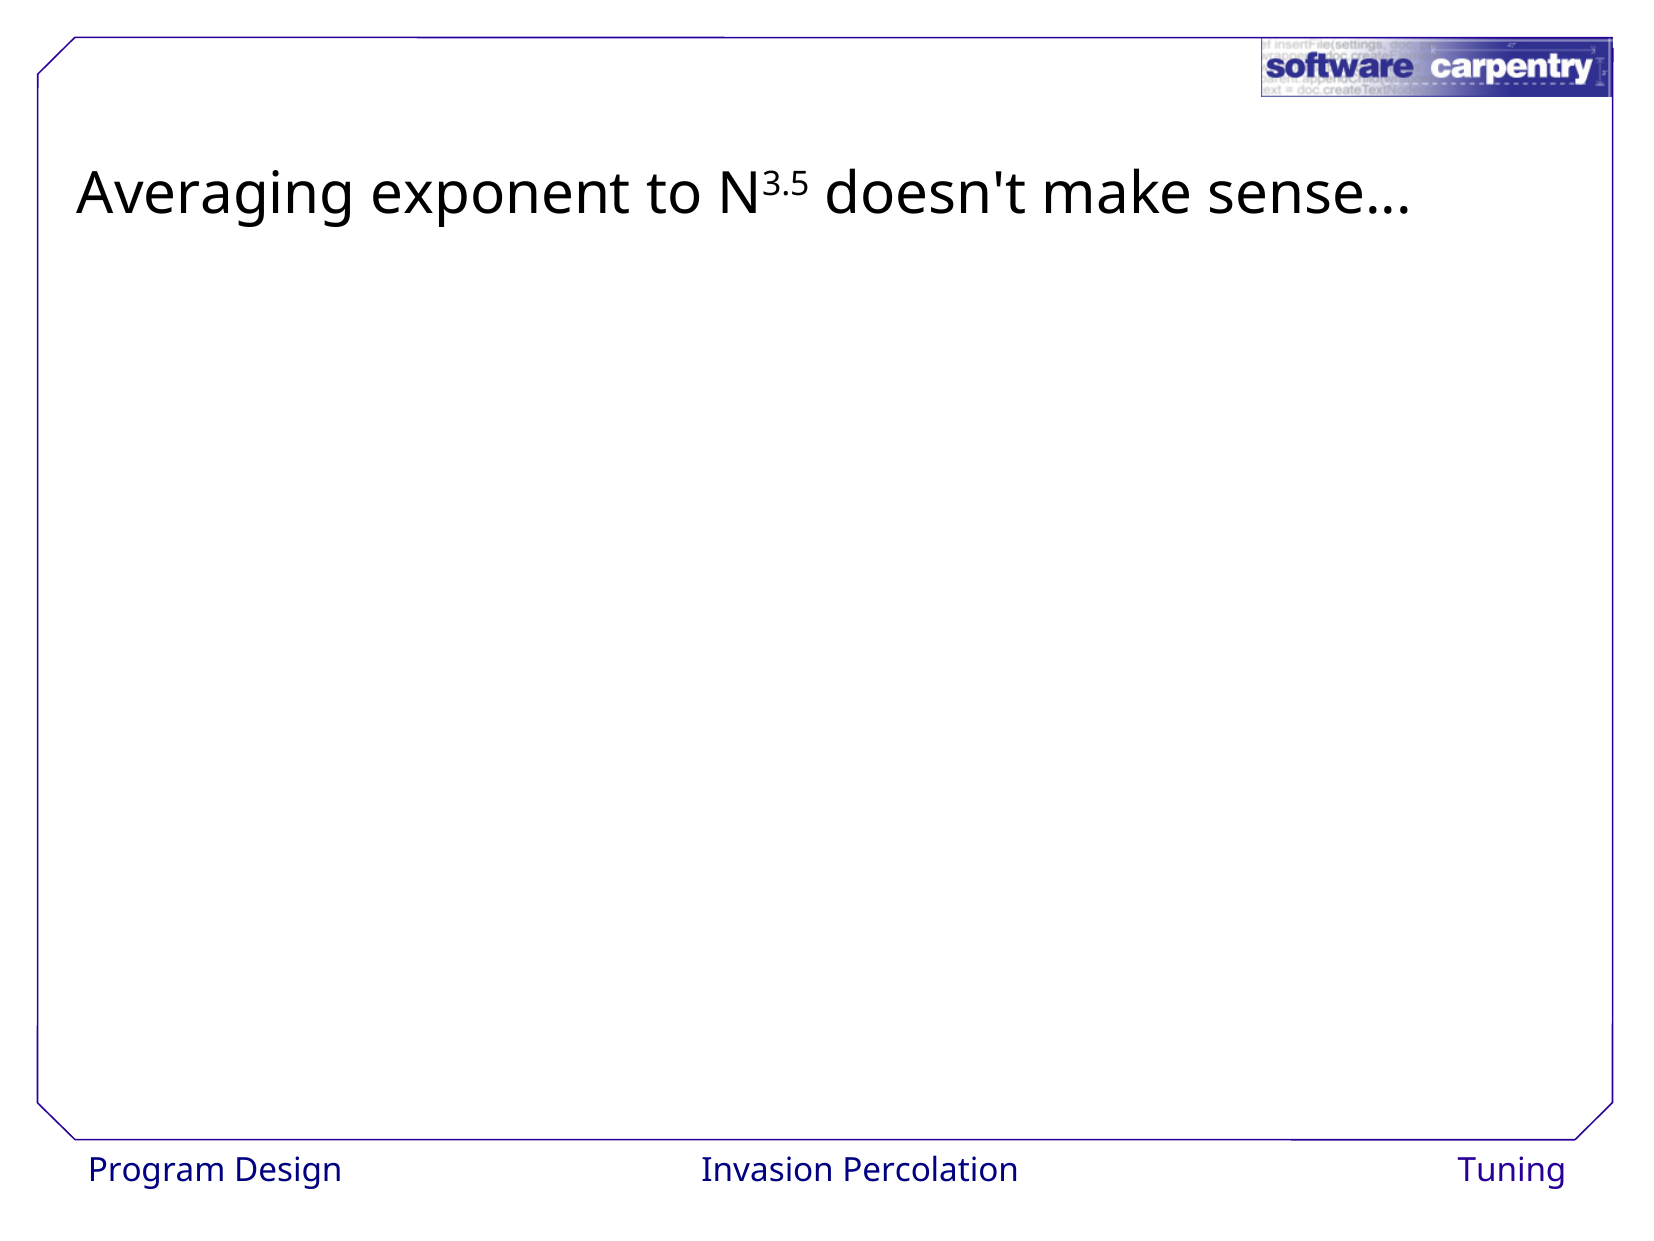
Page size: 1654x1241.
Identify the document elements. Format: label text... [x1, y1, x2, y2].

text_box Averaging exponent to N3.5 doesn't make sense... [62, 112, 1577, 233]
picture [1261, 39, 1613, 97]
